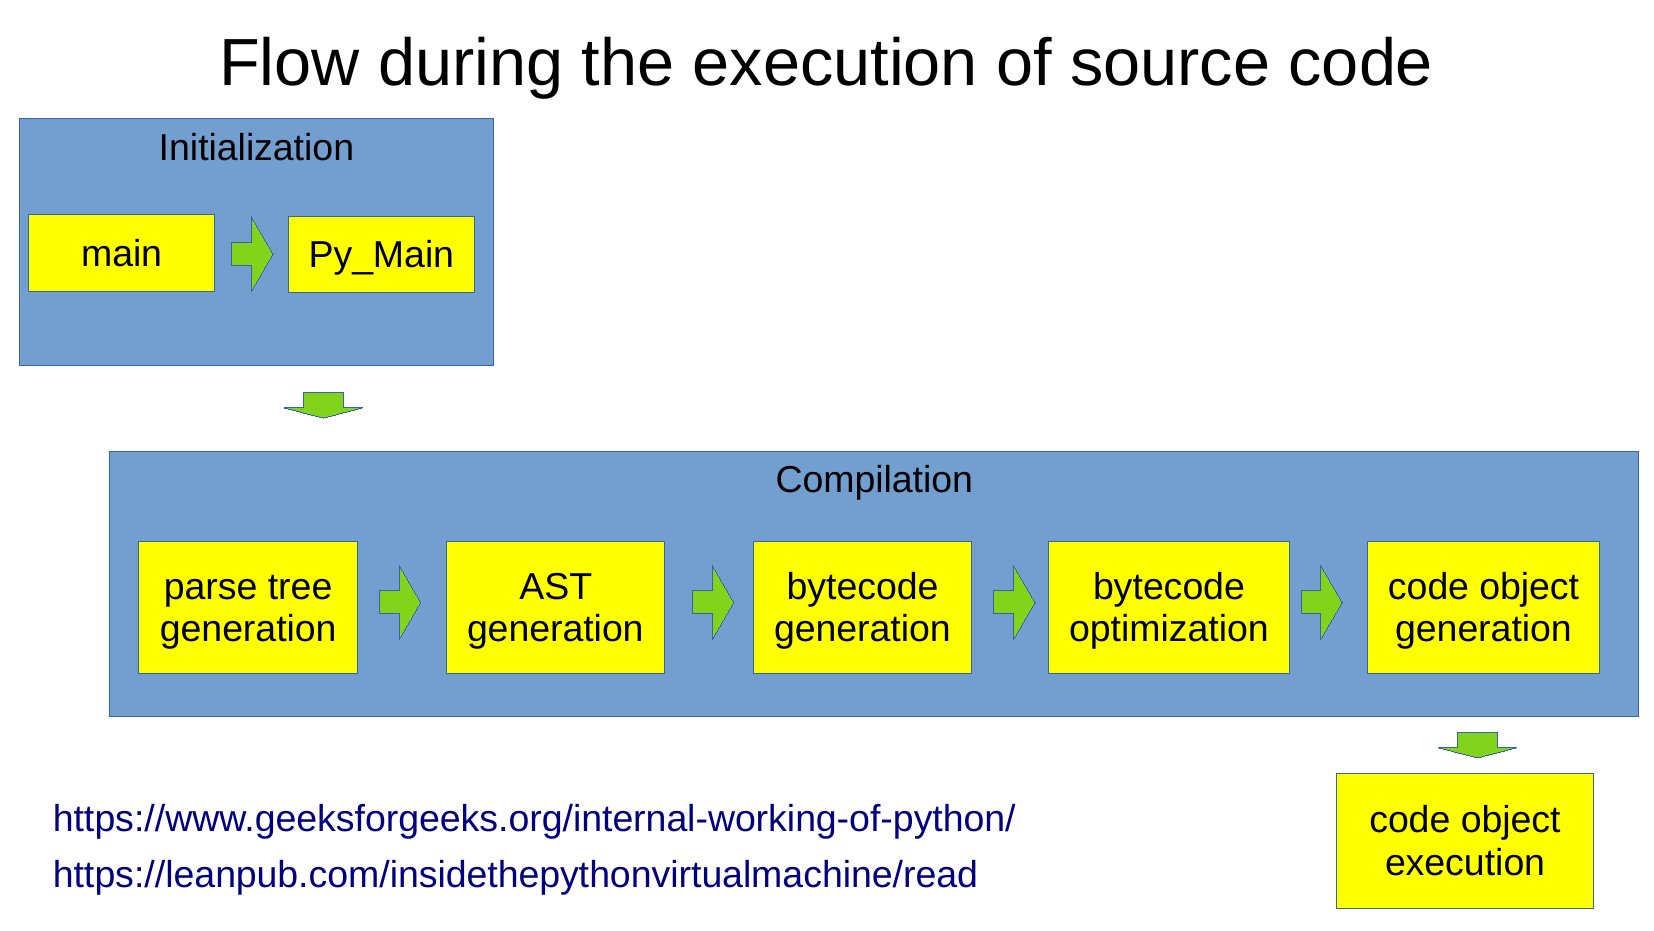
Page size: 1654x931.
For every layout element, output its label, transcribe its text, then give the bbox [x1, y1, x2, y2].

text_box https://www.geeksforgeeks.org/internal-working-of-python/ [38, 789, 1032, 847]
text_box [692, 565, 734, 640]
text_box [1438, 732, 1517, 758]
text_box Compilation [109, 451, 1639, 717]
text_box parse tree generation [138, 541, 358, 674]
text_box [1301, 565, 1343, 640]
text_box Initialization [19, 118, 494, 366]
text_box main [28, 214, 215, 292]
title Flow during the execution of source code [82, 24, 1571, 100]
text_box [379, 565, 421, 640]
text_box bytecode generation [753, 541, 972, 674]
text_box bytecode optimization [1048, 541, 1290, 674]
text_box [284, 392, 363, 419]
text_box Py_Main [288, 216, 475, 293]
text_box code object generation [1367, 541, 1600, 674]
text_box code object execution [1336, 773, 1594, 909]
text_box https://leanpub.com/insidethepythonvirtualmachine/read [38, 846, 994, 904]
text_box [231, 216, 274, 292]
text_box [993, 565, 1036, 640]
text_box AST generation [446, 541, 665, 674]
